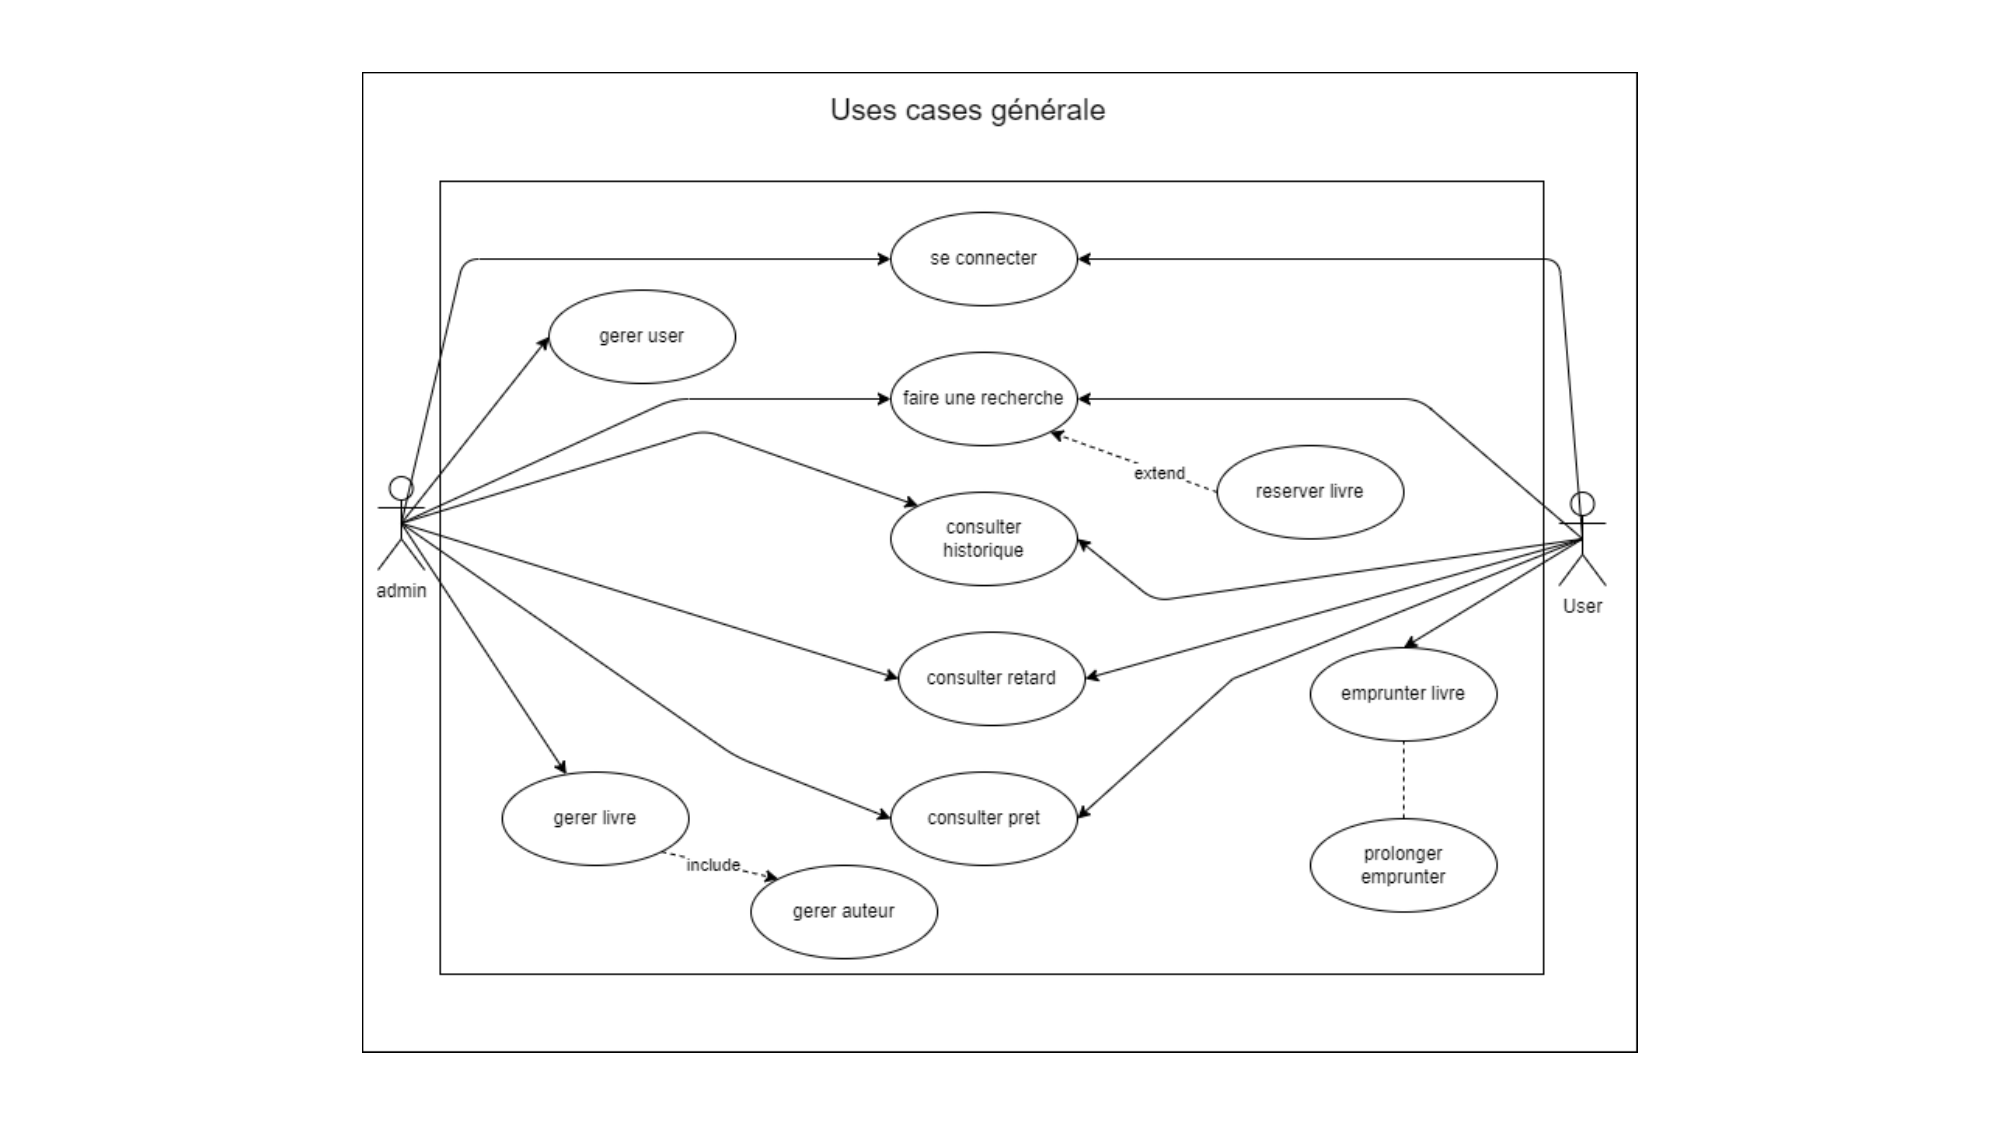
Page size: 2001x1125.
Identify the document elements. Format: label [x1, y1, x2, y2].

picture [362, 72, 1638, 1053]
